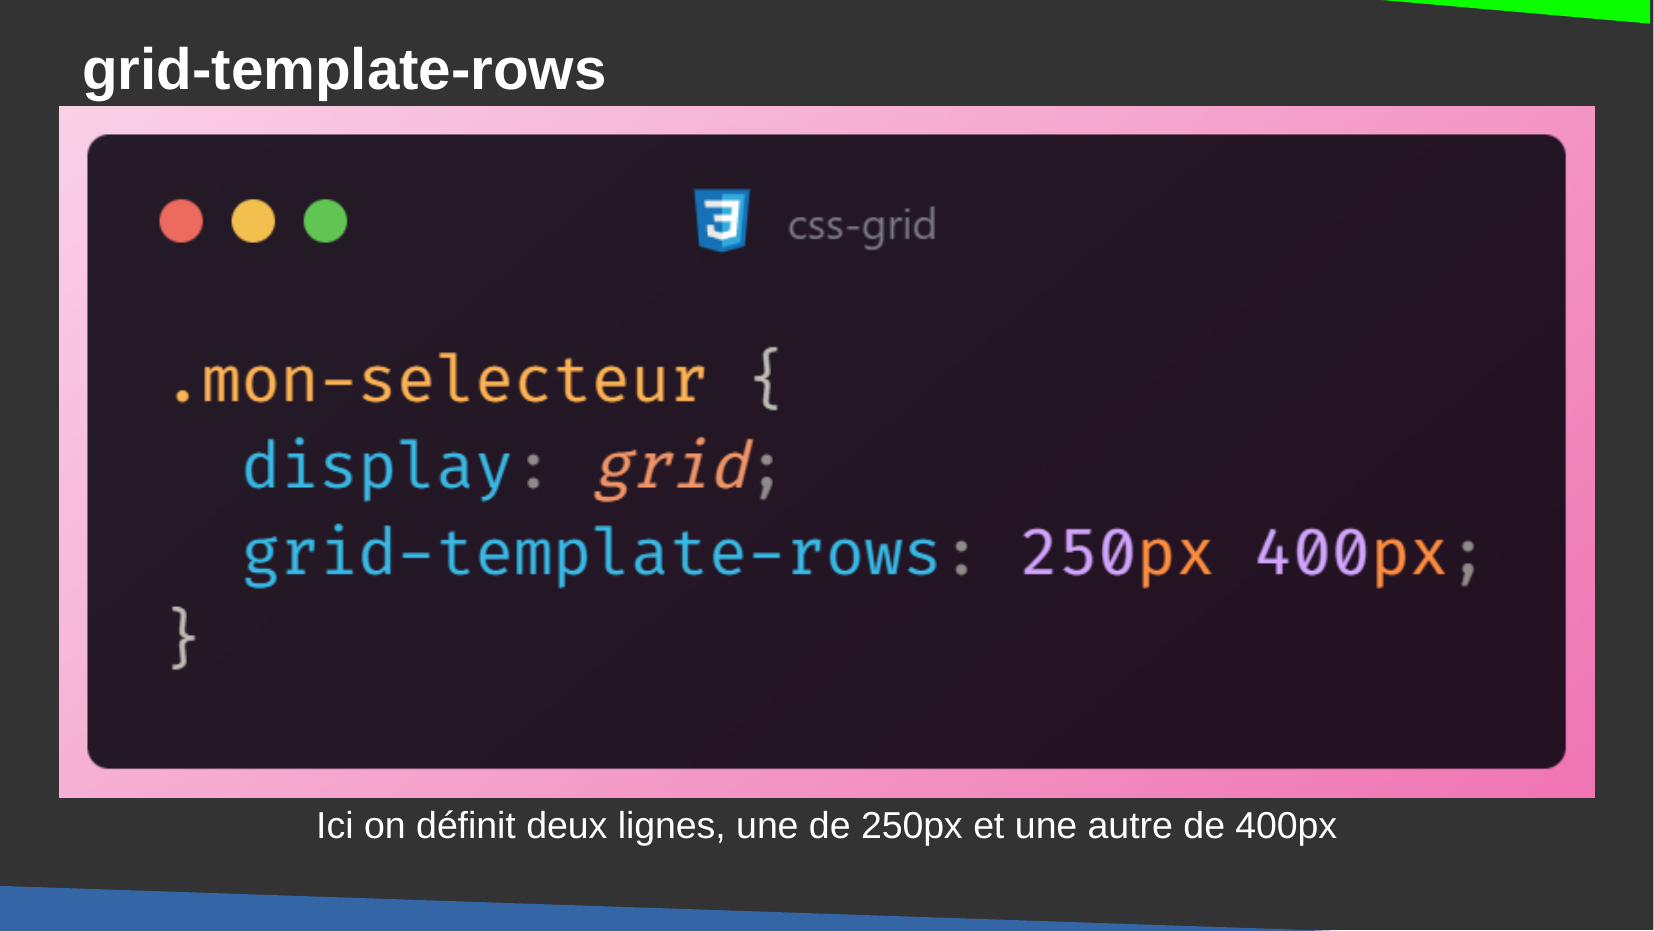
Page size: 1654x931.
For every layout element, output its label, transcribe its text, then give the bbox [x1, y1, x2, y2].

text_box Ici on définit deux lignes, une de 250px et une autre de 400px [118, 798, 1536, 863]
picture [59, 106, 1595, 798]
text_box [0, 885, 1337, 931]
title grid-template-rows [82, 37, 1571, 106]
text_box [1381, 0, 1651, 24]
